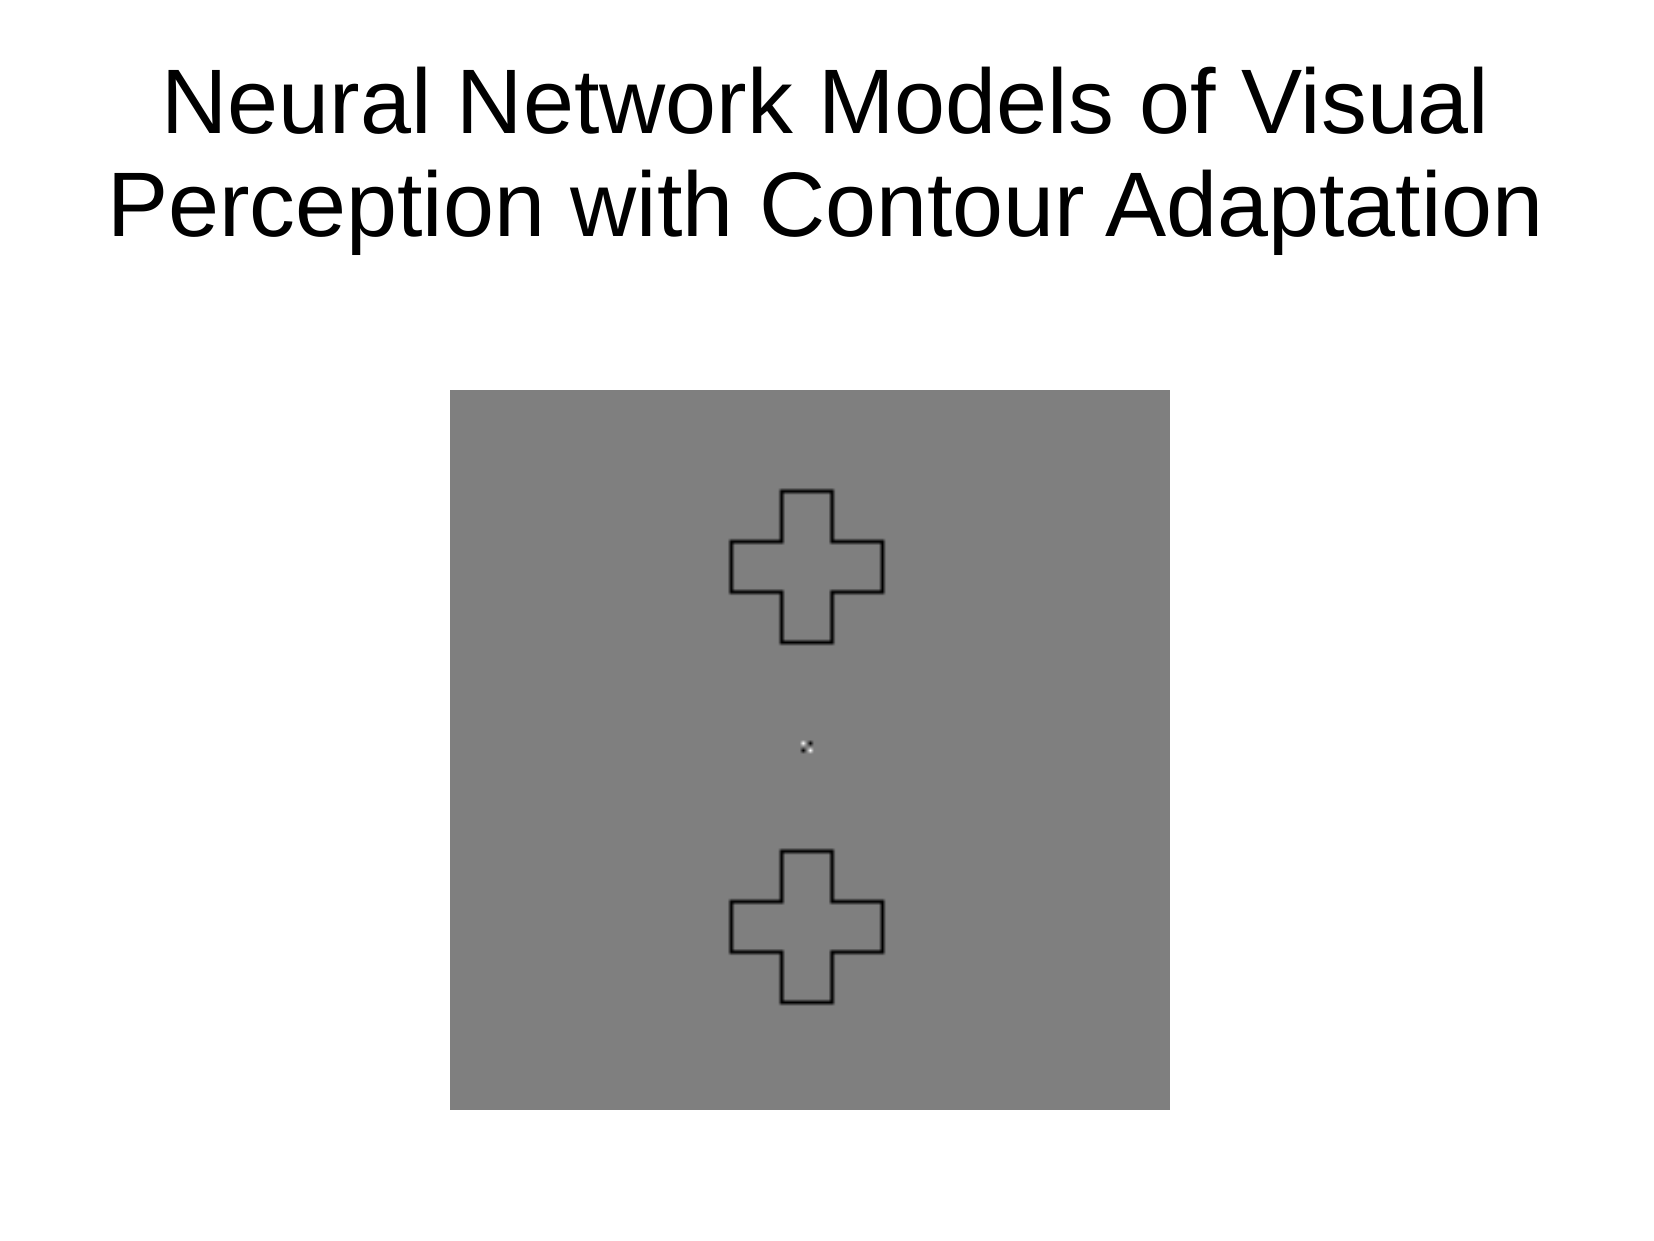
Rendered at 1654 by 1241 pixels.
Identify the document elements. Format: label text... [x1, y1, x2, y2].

picture [450, 390, 1170, 1110]
title Neural Network Models of Visual Perception with Contour Adaptation [82, 49, 1571, 257]
